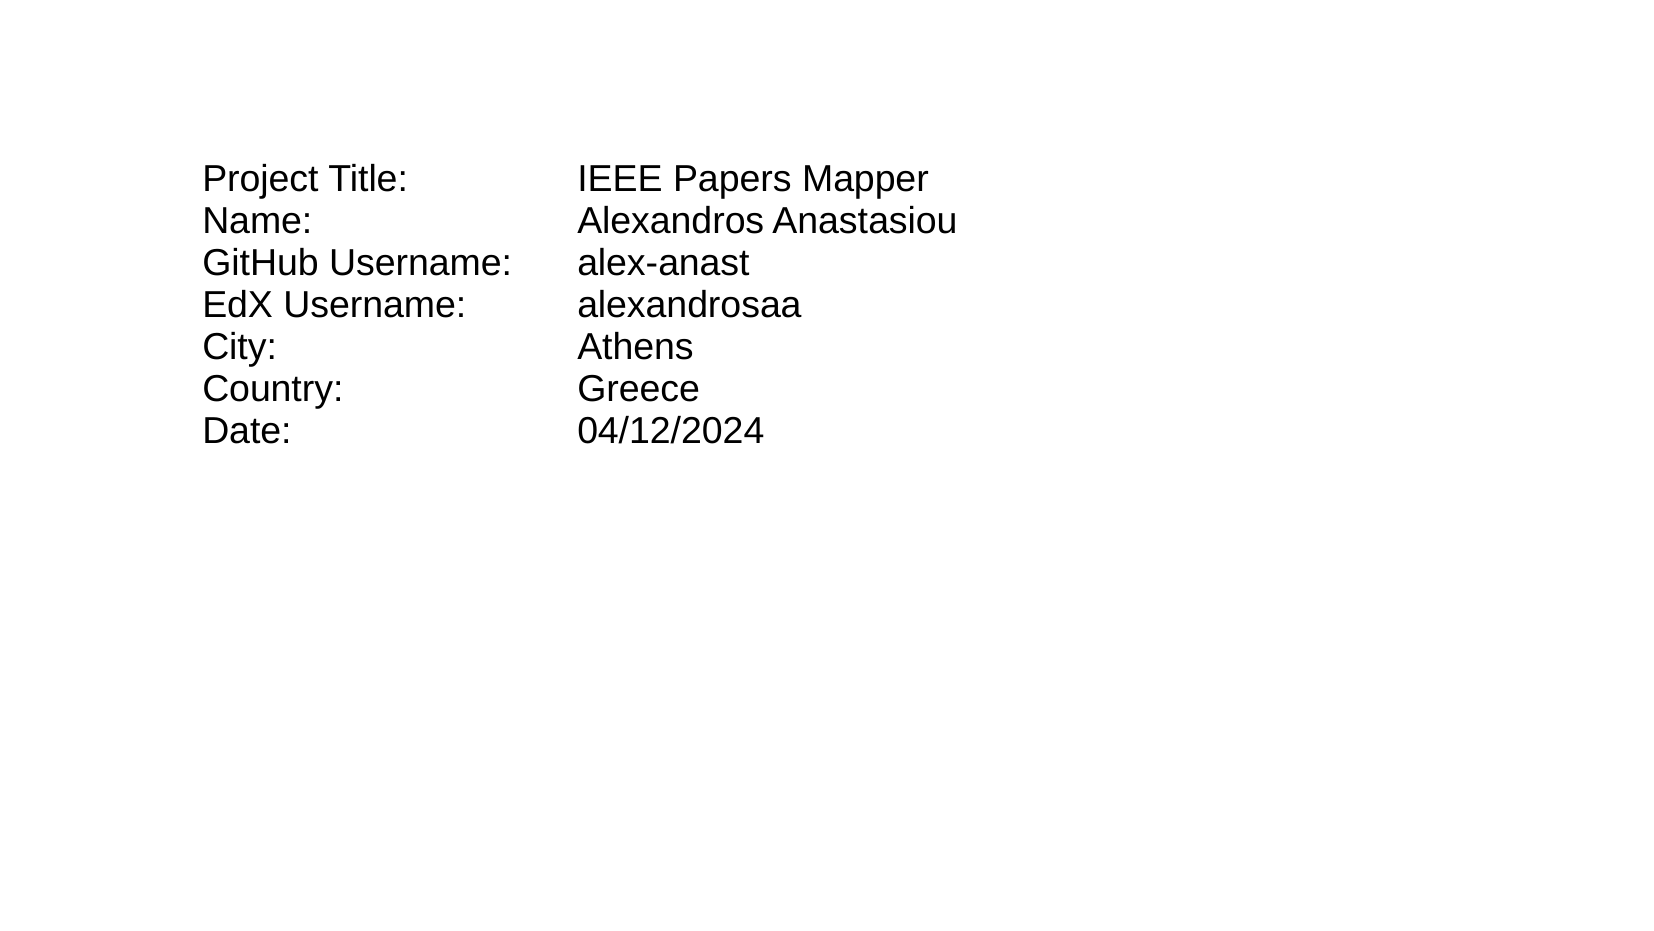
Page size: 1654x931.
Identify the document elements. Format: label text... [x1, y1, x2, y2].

text_box Project Title: IEEE Papers Mapper Name: Alexandros Anastasiou GitHub Username: alex-anast EdX Username: alexandrosaa City: Athens Country: Greece Date: 04/12/2024 [187, 150, 1313, 638]
